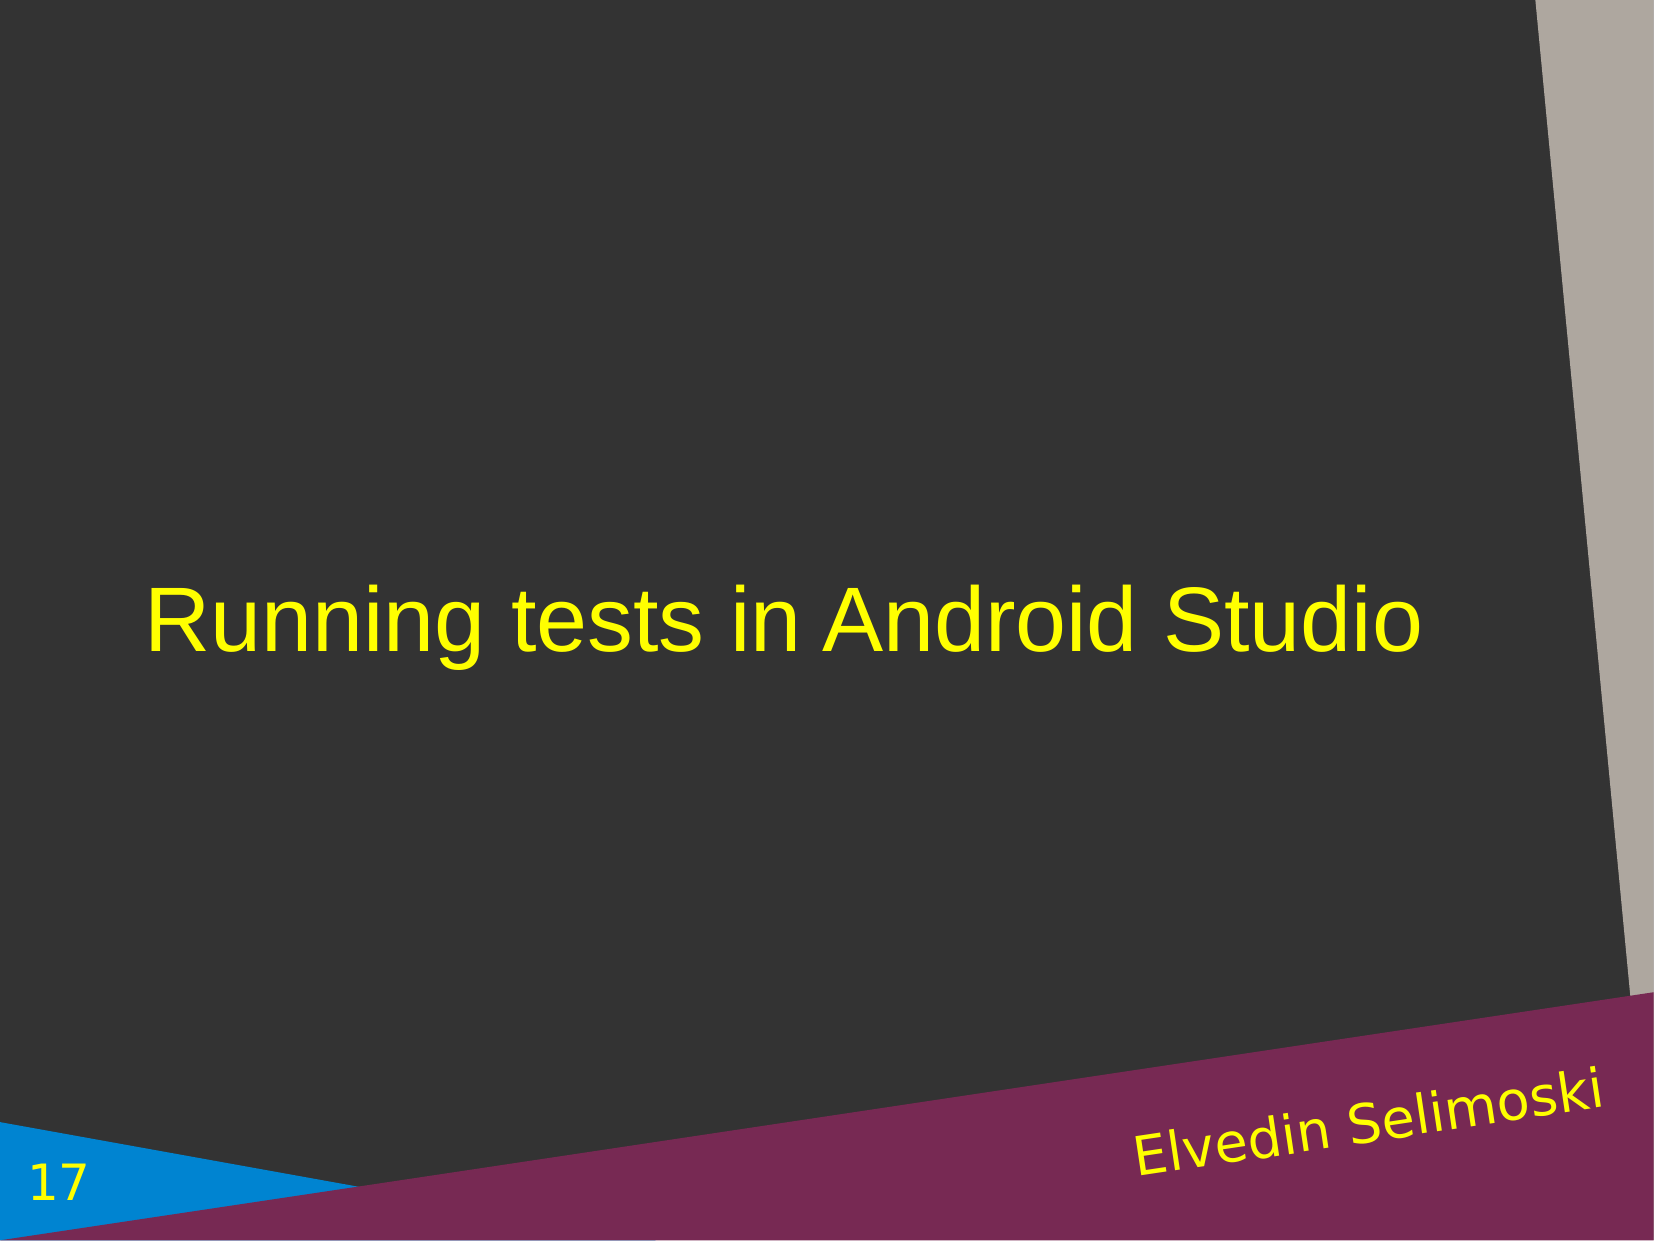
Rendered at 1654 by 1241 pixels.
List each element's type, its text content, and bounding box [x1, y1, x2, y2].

text_box Elvedin Selimoski [1052, 1015, 1629, 1239]
title Running tests in Android Studio [53, 407, 1542, 833]
